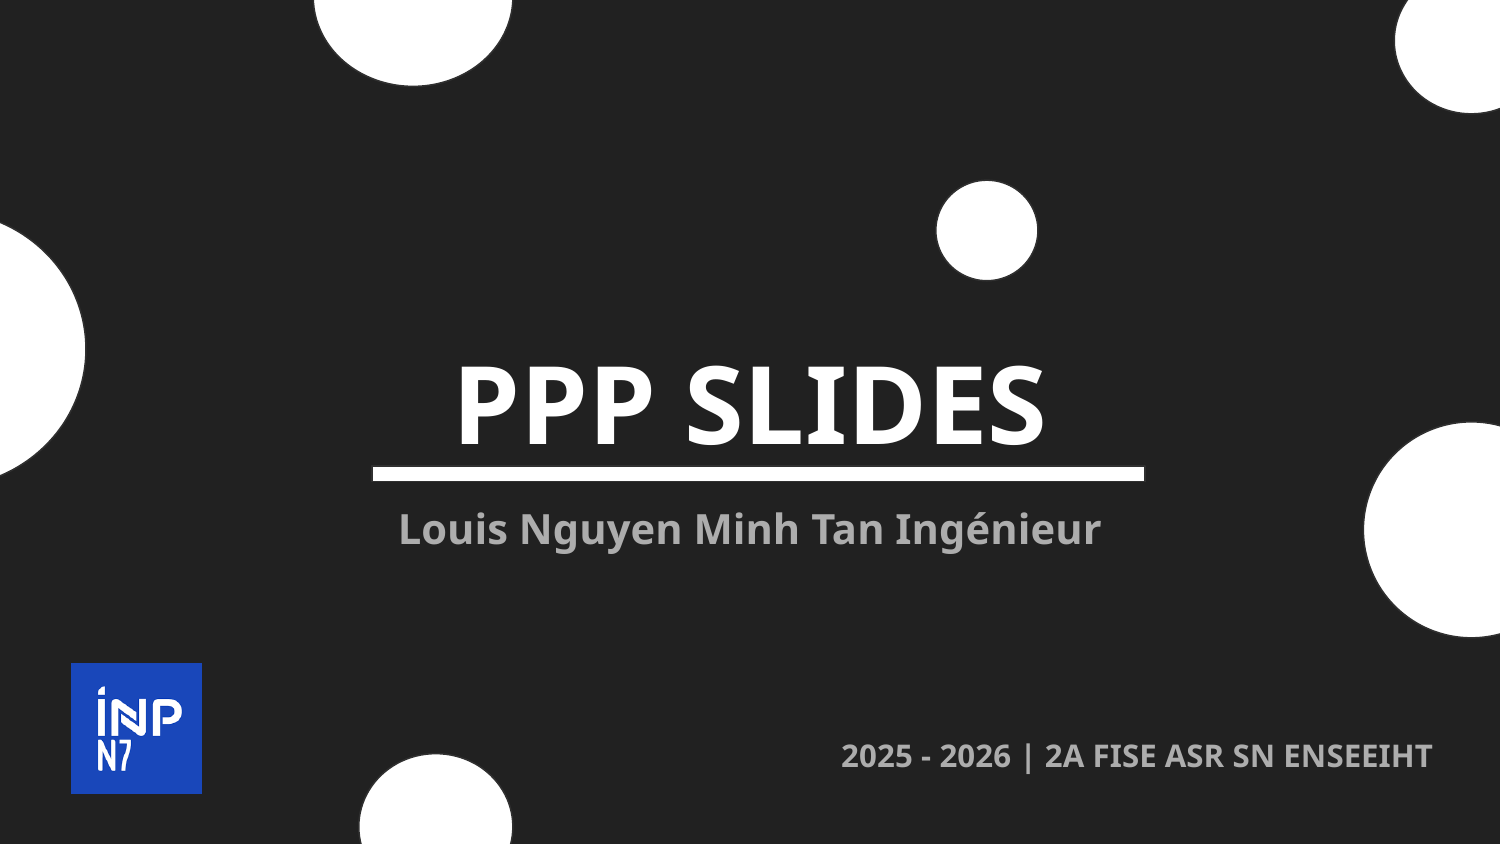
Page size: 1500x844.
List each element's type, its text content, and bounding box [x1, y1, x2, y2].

text_box [313, 0, 513, 87]
picture [71, 663, 202, 794]
text_box [371, 466, 1146, 482]
text_box [1363, 421, 1500, 638]
text_box [358, 753, 513, 844]
subtitle Louis Nguyen Minh Tan Ingénieur [51, 487, 1407, 618]
title PPP SLIDES [51, 144, 1449, 482]
text_box 2025 - 2026 | 2A FISE ASR SN ENSEEIHT [562, 721, 1449, 789]
text_box [1394, 0, 1500, 114]
text_box [935, 180, 1038, 281]
text_box [0, 222, 86, 476]
